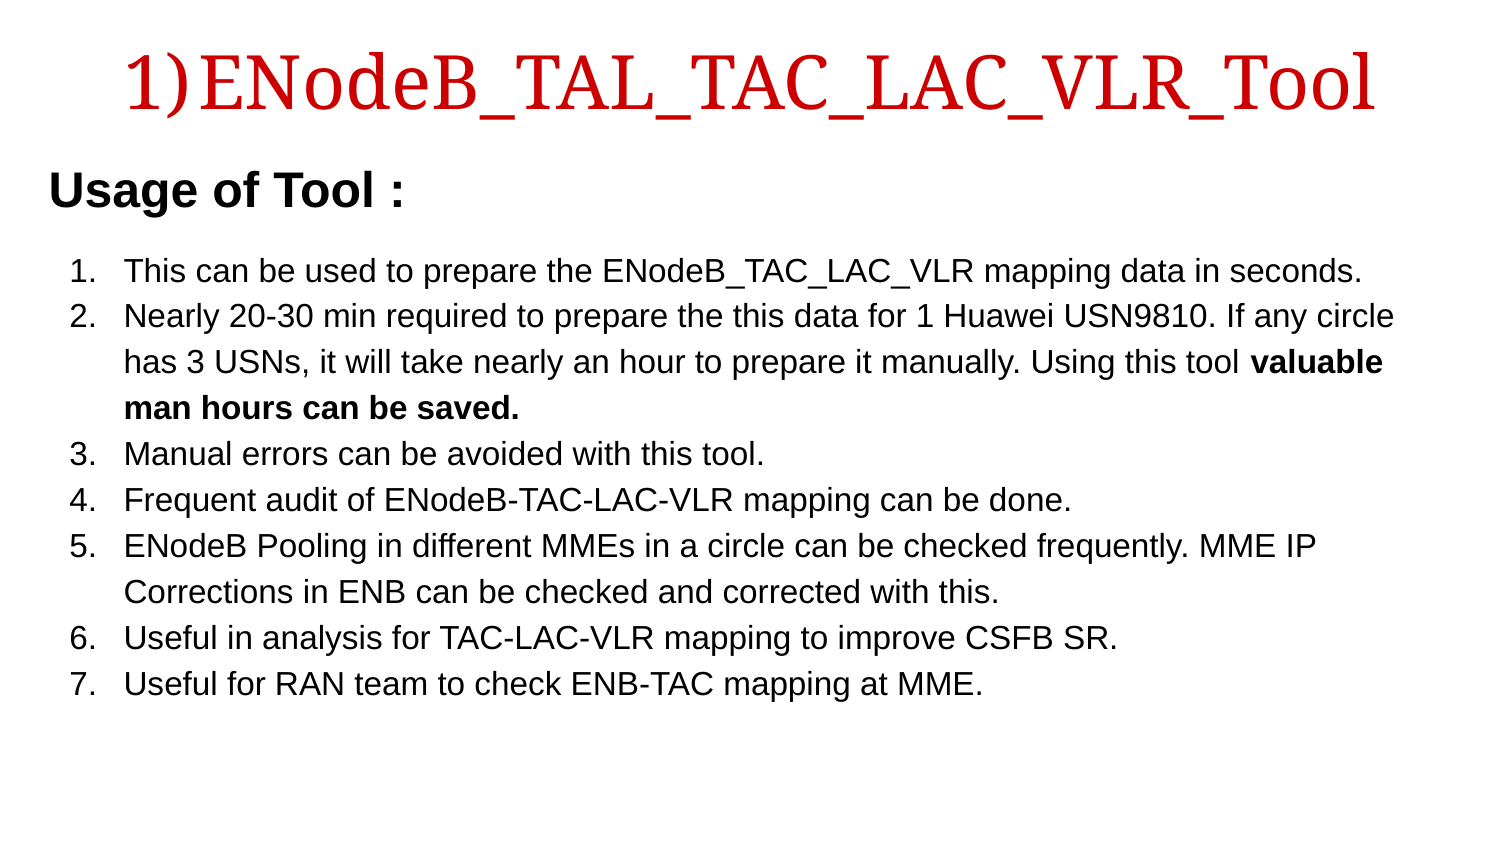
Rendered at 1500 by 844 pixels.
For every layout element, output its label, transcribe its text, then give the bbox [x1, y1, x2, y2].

subtitle Usage of Tool : This can be used to prepare the ENodeB_TAC_LAC_VLR mapping data in seconds. Nearly 20-30 min required to prepare the this data for 1 Huawei USN9810. If any circle has 3 USNs, it will take nearly an hour to prepare it manually. Using this tool valuable man hours can be saved. Manual errors can be avoided with this tool. Frequent audit of ENodeB-TAC-LAC-VLR mapping can be done. ENodeB Pooling in different MMEs in a circle can be checked frequently. MME IP Corrections in ENB can be checked and corrected with this. Useful in analysis for TAC-LAC-VLR mapping to improve CSFB SR. Useful for RAN team to check ENB-TAC mapping at MME. [33, 133, 1432, 827]
title ENodeB_TAL_TAC_LAC_VLR_Tool [0, 19, 1500, 198]
